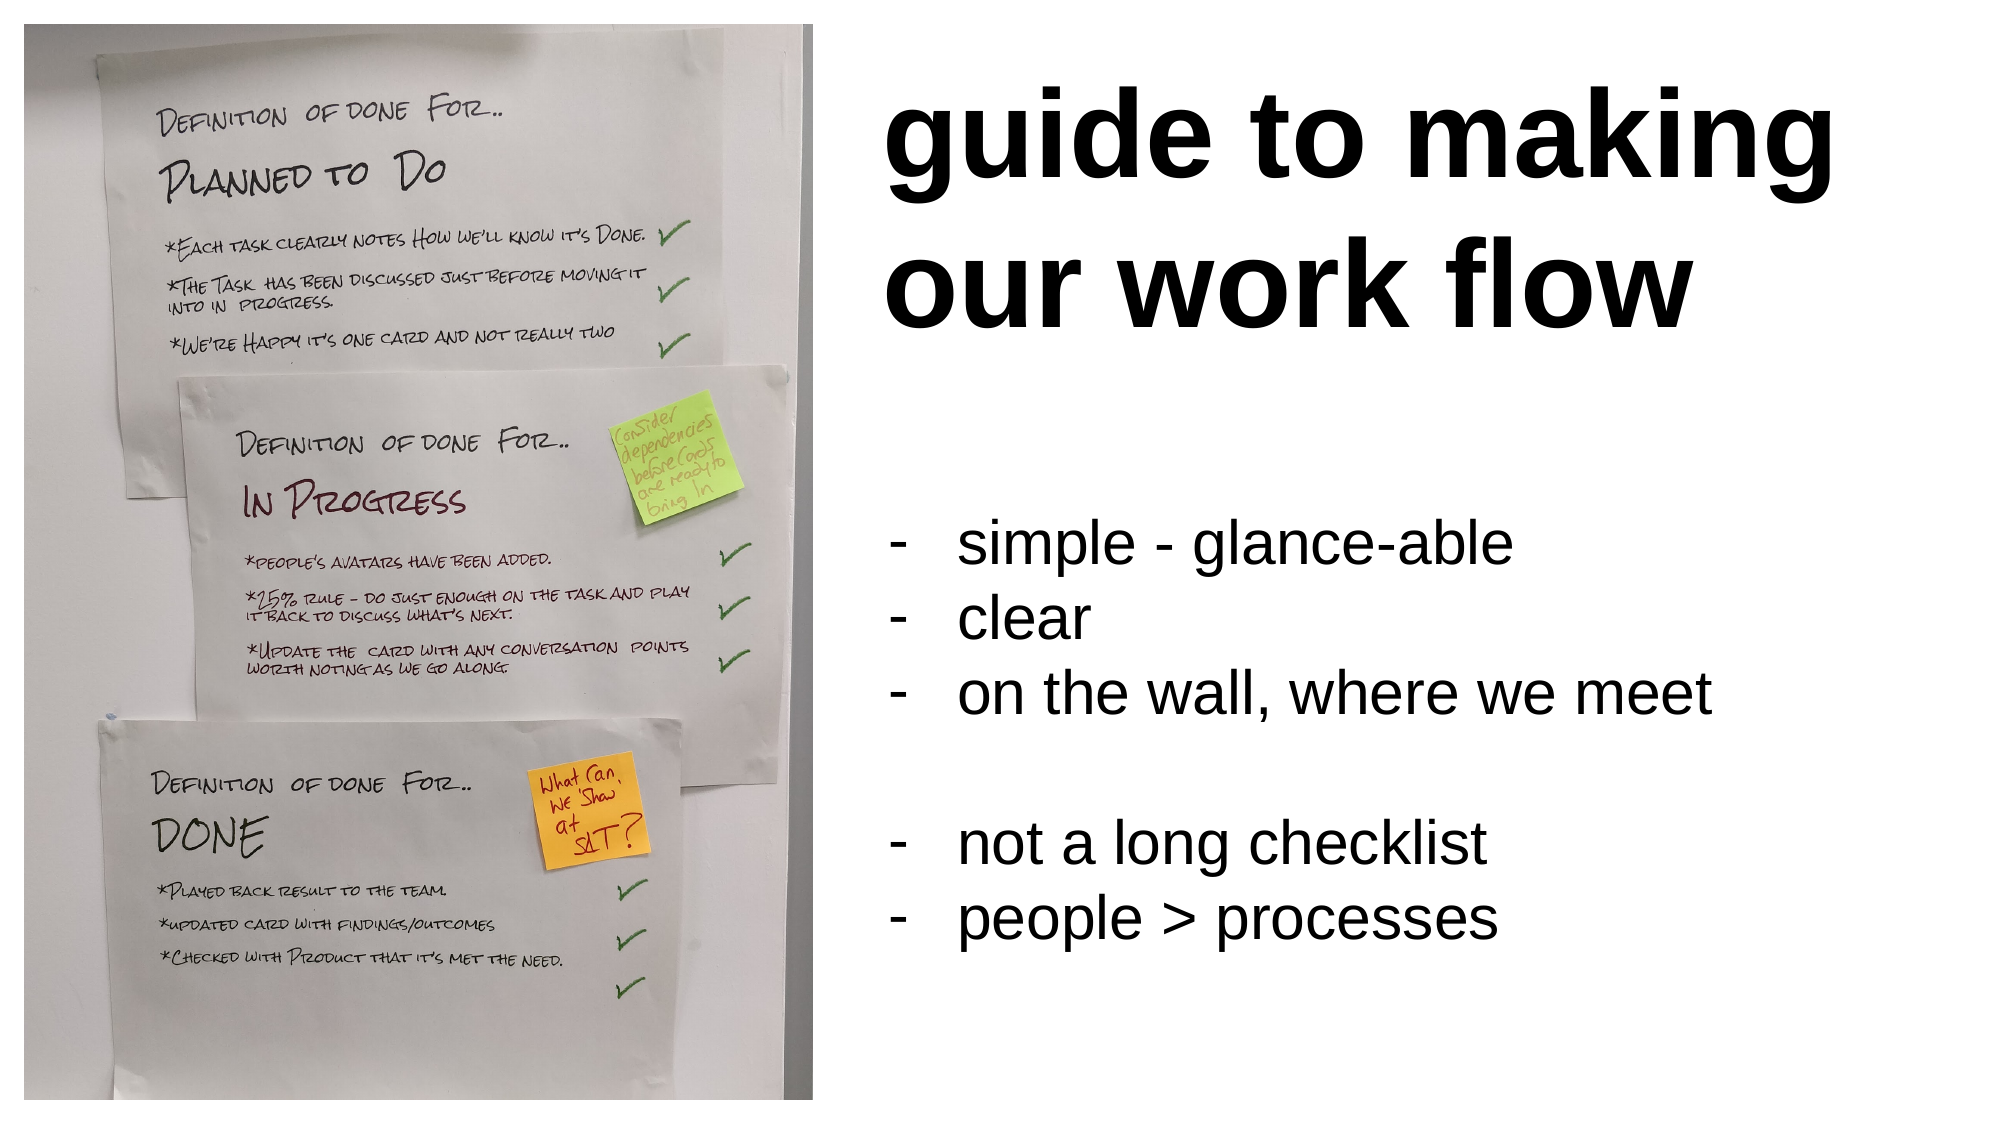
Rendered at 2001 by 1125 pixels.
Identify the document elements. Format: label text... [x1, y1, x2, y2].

text_box guide to making our work flow simple - glance-able clear on the wall, where we meet not a long checklist people > processes [867, 37, 1955, 1113]
picture [24, 24, 813, 1100]
